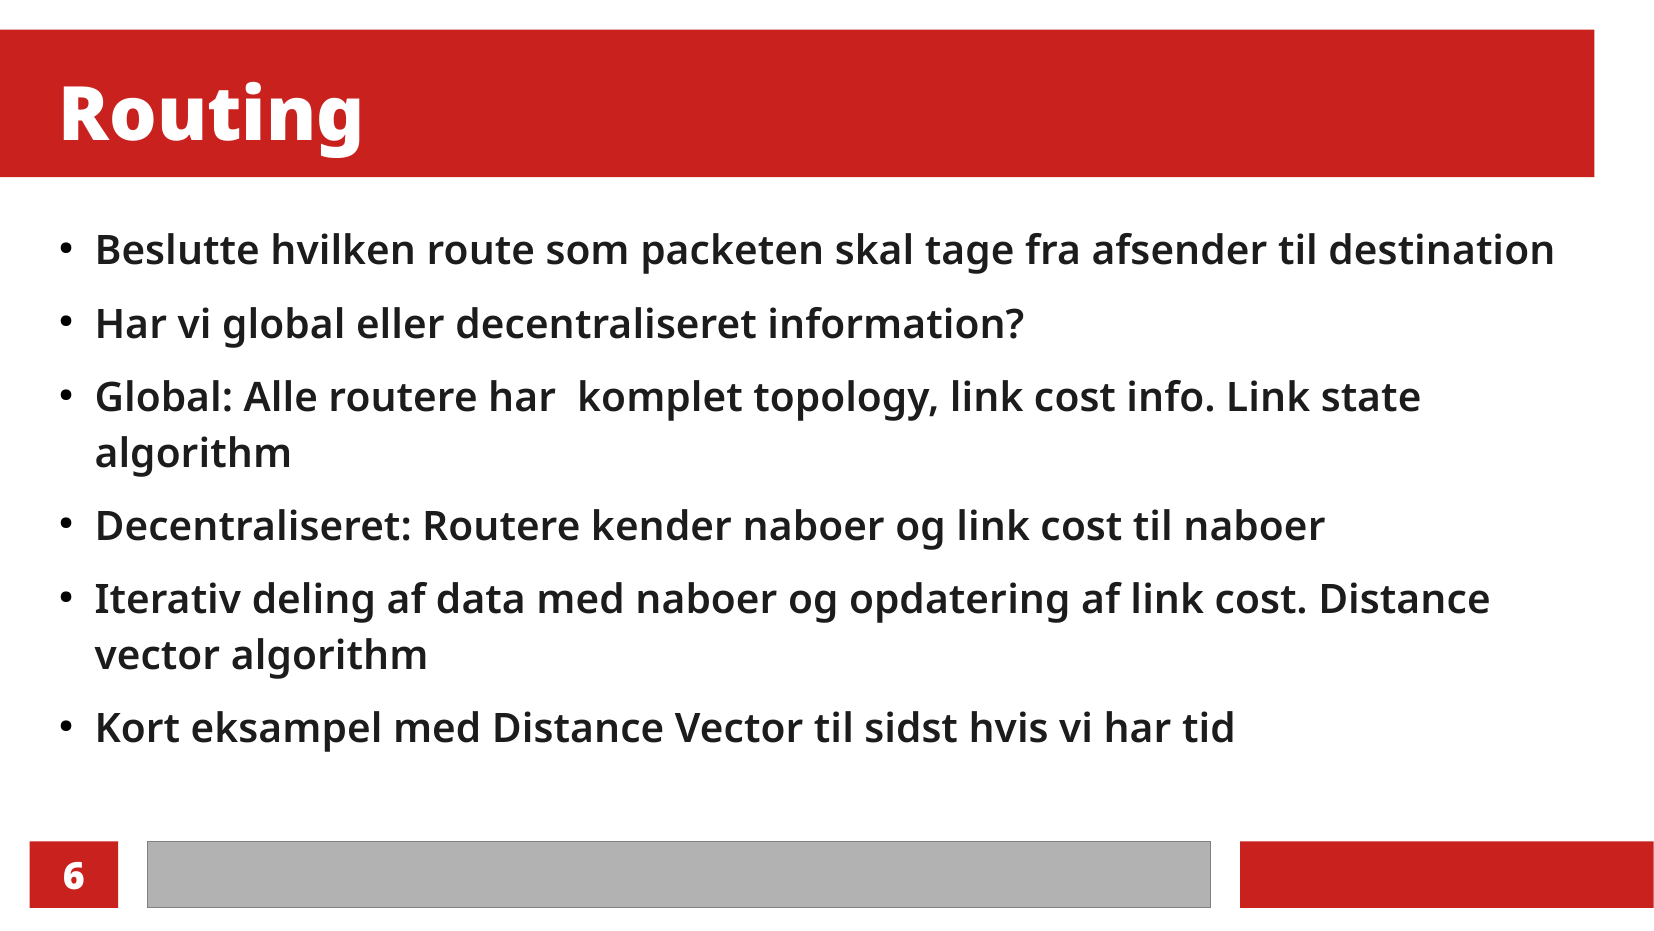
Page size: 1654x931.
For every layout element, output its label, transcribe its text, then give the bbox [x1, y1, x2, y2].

title Routing [59, 44, 1595, 163]
list Beslutte hvilken route som packeten skal tage fra afsender til destination Har vi global eller decentraliseret information? Global: Alle routere har komplet topology, link cost info. Link state algorithm Decentraliseret: Routere kender naboer og link cost til naboer Iterativ deling af data med naboer og opdatering af link cost. Distance vector algorithm Kort eksampel med Distance Vector til sidst hvis vi har tid [59, 221, 1565, 798]
